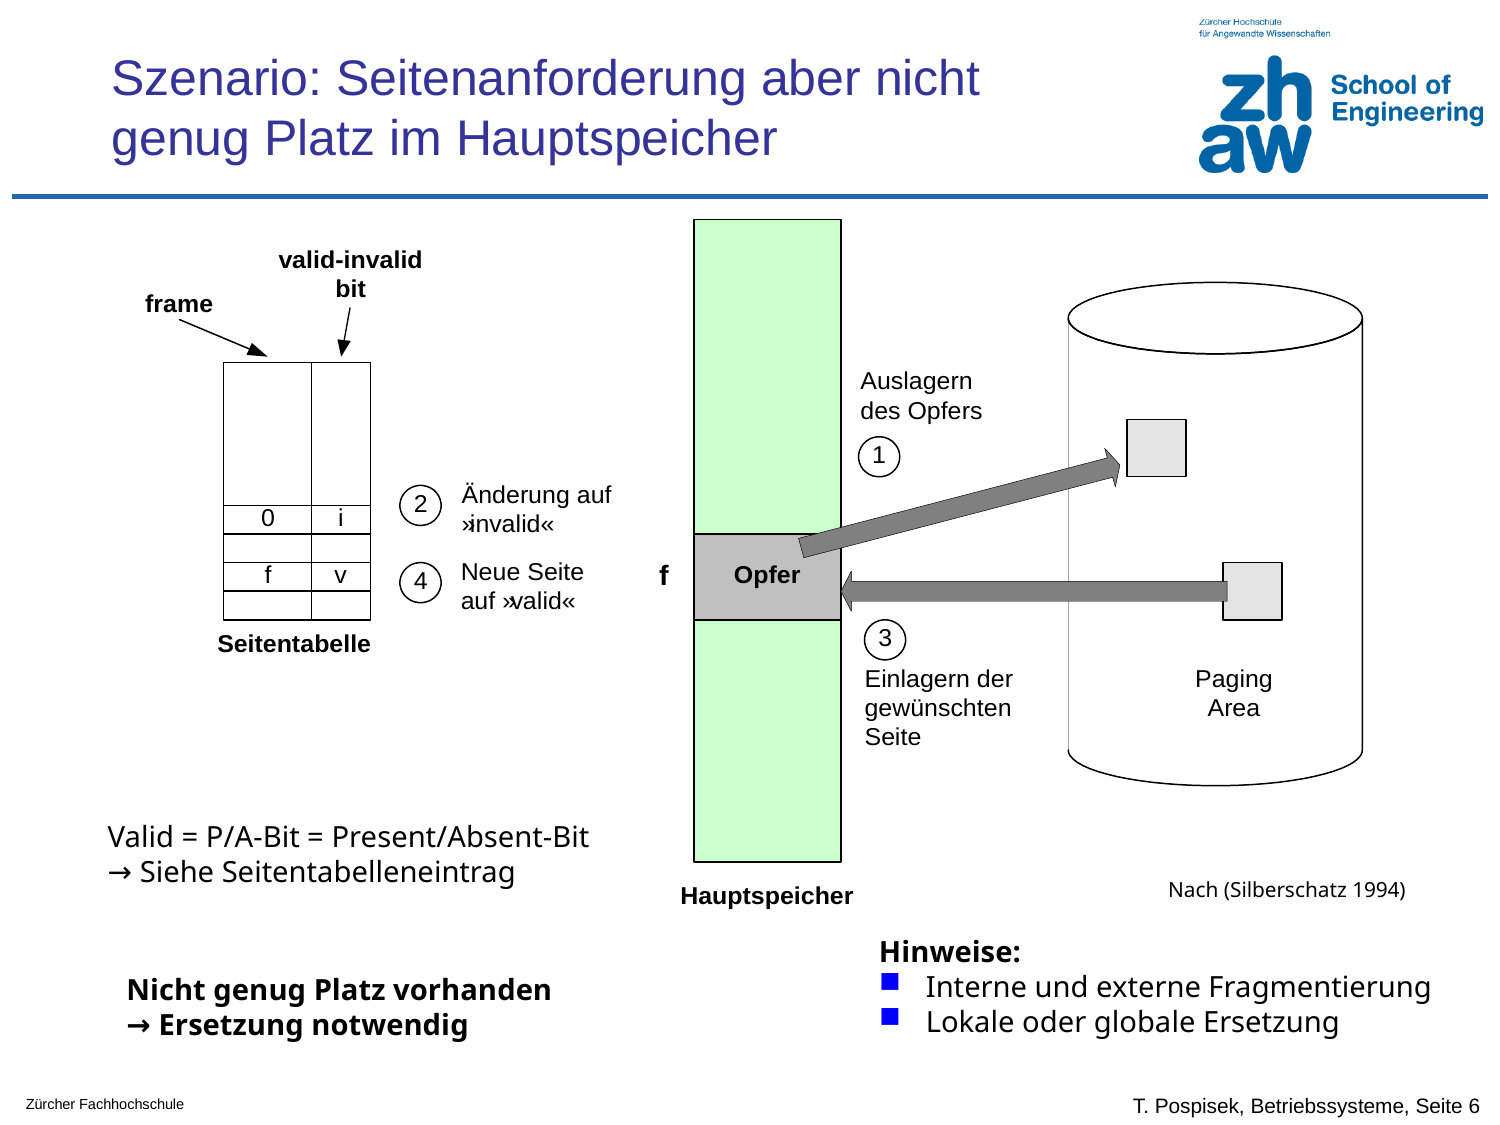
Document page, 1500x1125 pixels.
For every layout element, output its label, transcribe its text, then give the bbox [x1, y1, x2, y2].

text_box Nicht genug Platz vorhanden → Ersetzung notwendig [111, 964, 568, 1049]
title Szenario: Seitenanforderung aber nicht genug Platz im Hauptspeicher [96, 60, 1146, 173]
picture [135, 218, 1375, 910]
text_box Hinweise: Interne und externe Fragmentierung Lokale oder globale Ersetzung [864, 925, 1448, 1046]
text_box Nach (Silberschatz 1994) [1375, 869, 1421, 910]
text_box Valid = P/A-Bit = Present/Absent-Bit → Siehe Seitentabelleneintrag [92, 810, 135, 896]
picture [1199, 19, 1483, 173]
